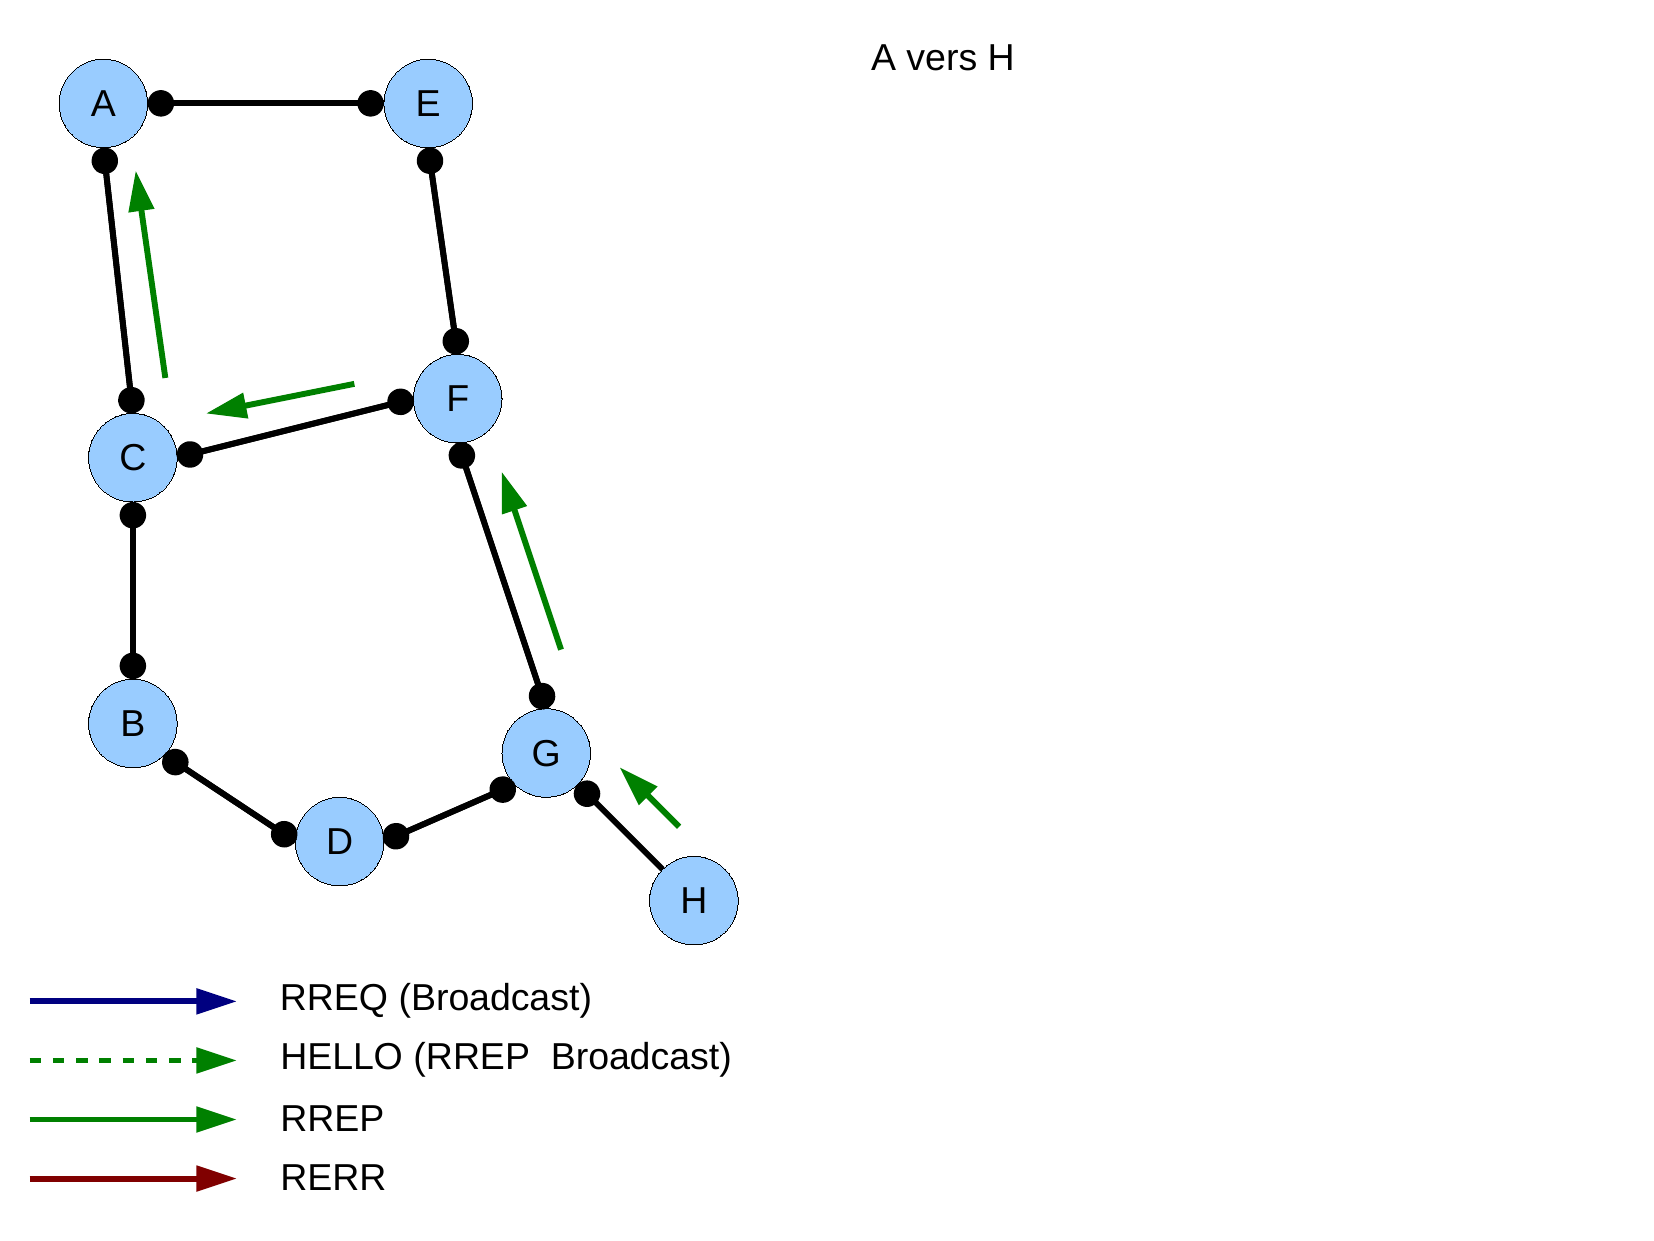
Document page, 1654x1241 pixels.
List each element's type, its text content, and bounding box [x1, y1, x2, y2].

text_box RREQ (Broadcast) [265, 969, 552, 1028]
text_box G [501, 708, 591, 798]
text_box D [295, 797, 384, 886]
text_box E [384, 59, 473, 148]
text_box F [413, 354, 503, 443]
text_box A [59, 59, 148, 148]
text_box RREP [265, 1089, 381, 1149]
text_box B [88, 679, 178, 768]
text_box H [649, 856, 739, 945]
text_box HELLO (RREP Broadcast) [265, 1028, 666, 1090]
text_box A vers H [856, 29, 1004, 92]
text_box C [88, 413, 178, 502]
text_box RERR [265, 1149, 383, 1211]
